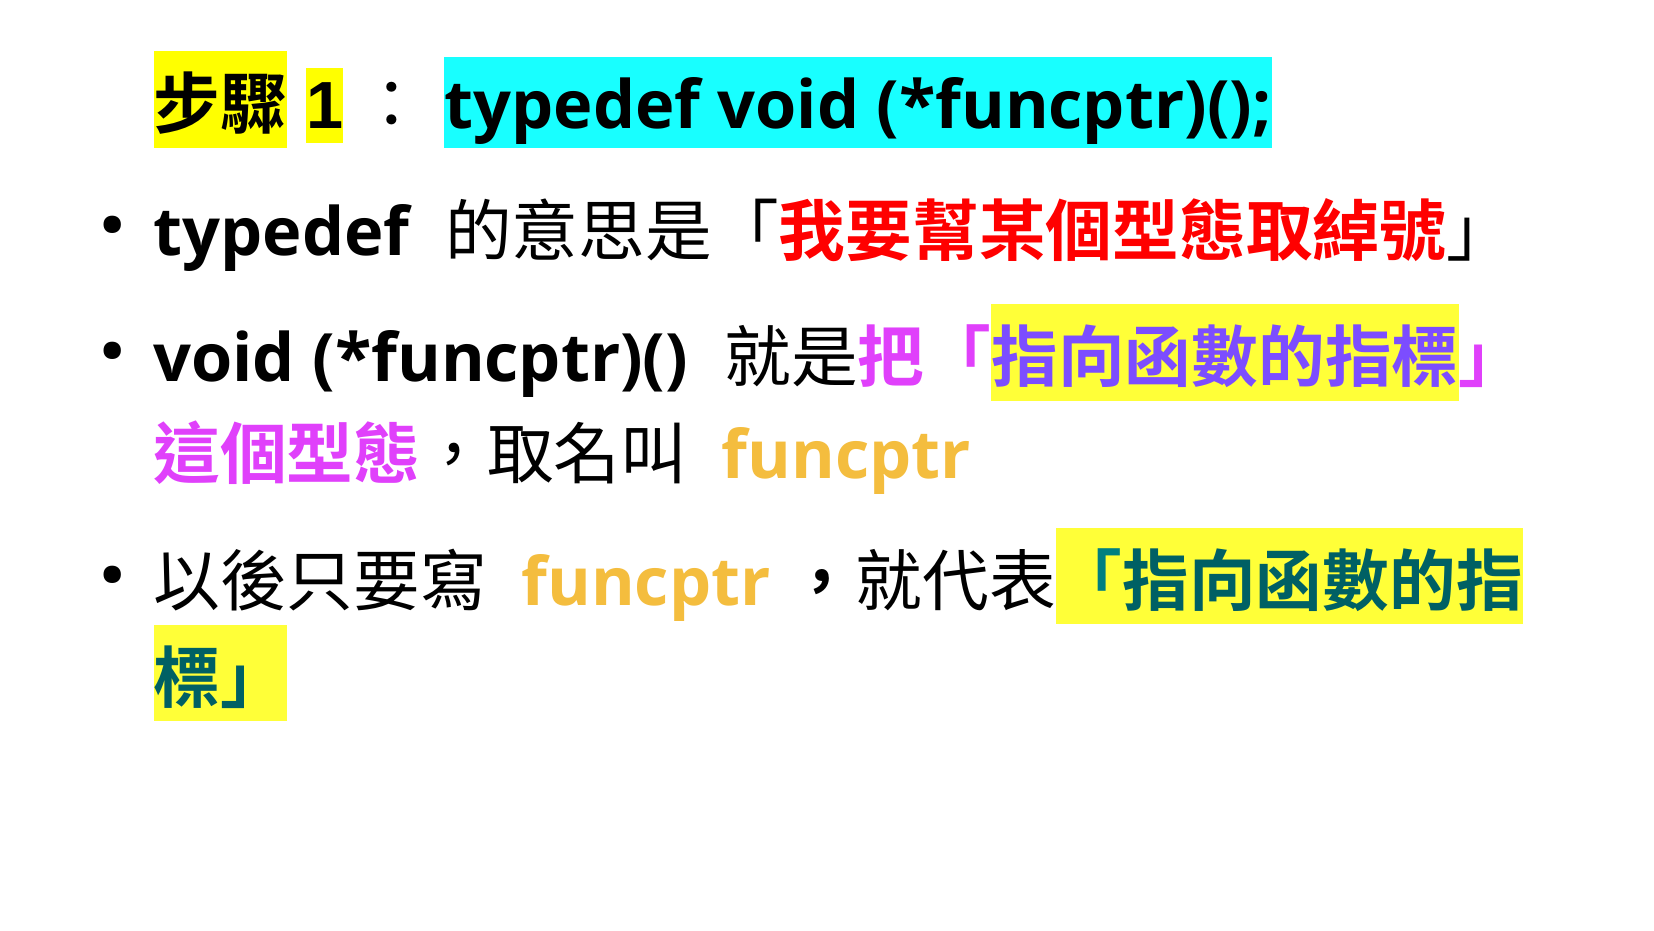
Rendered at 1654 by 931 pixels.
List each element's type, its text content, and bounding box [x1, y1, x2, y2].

list 步驟1：typedef void (*funcptr)(); typedef 的意思是「我要幫某個型態取綽號」 void (*funcptr)() 就是把「指向函數的指標」這個型態，取名叫 funcptr 以後只要寫 funcptr，就代表「指向函數的指標」 [82, 51, 1571, 827]
